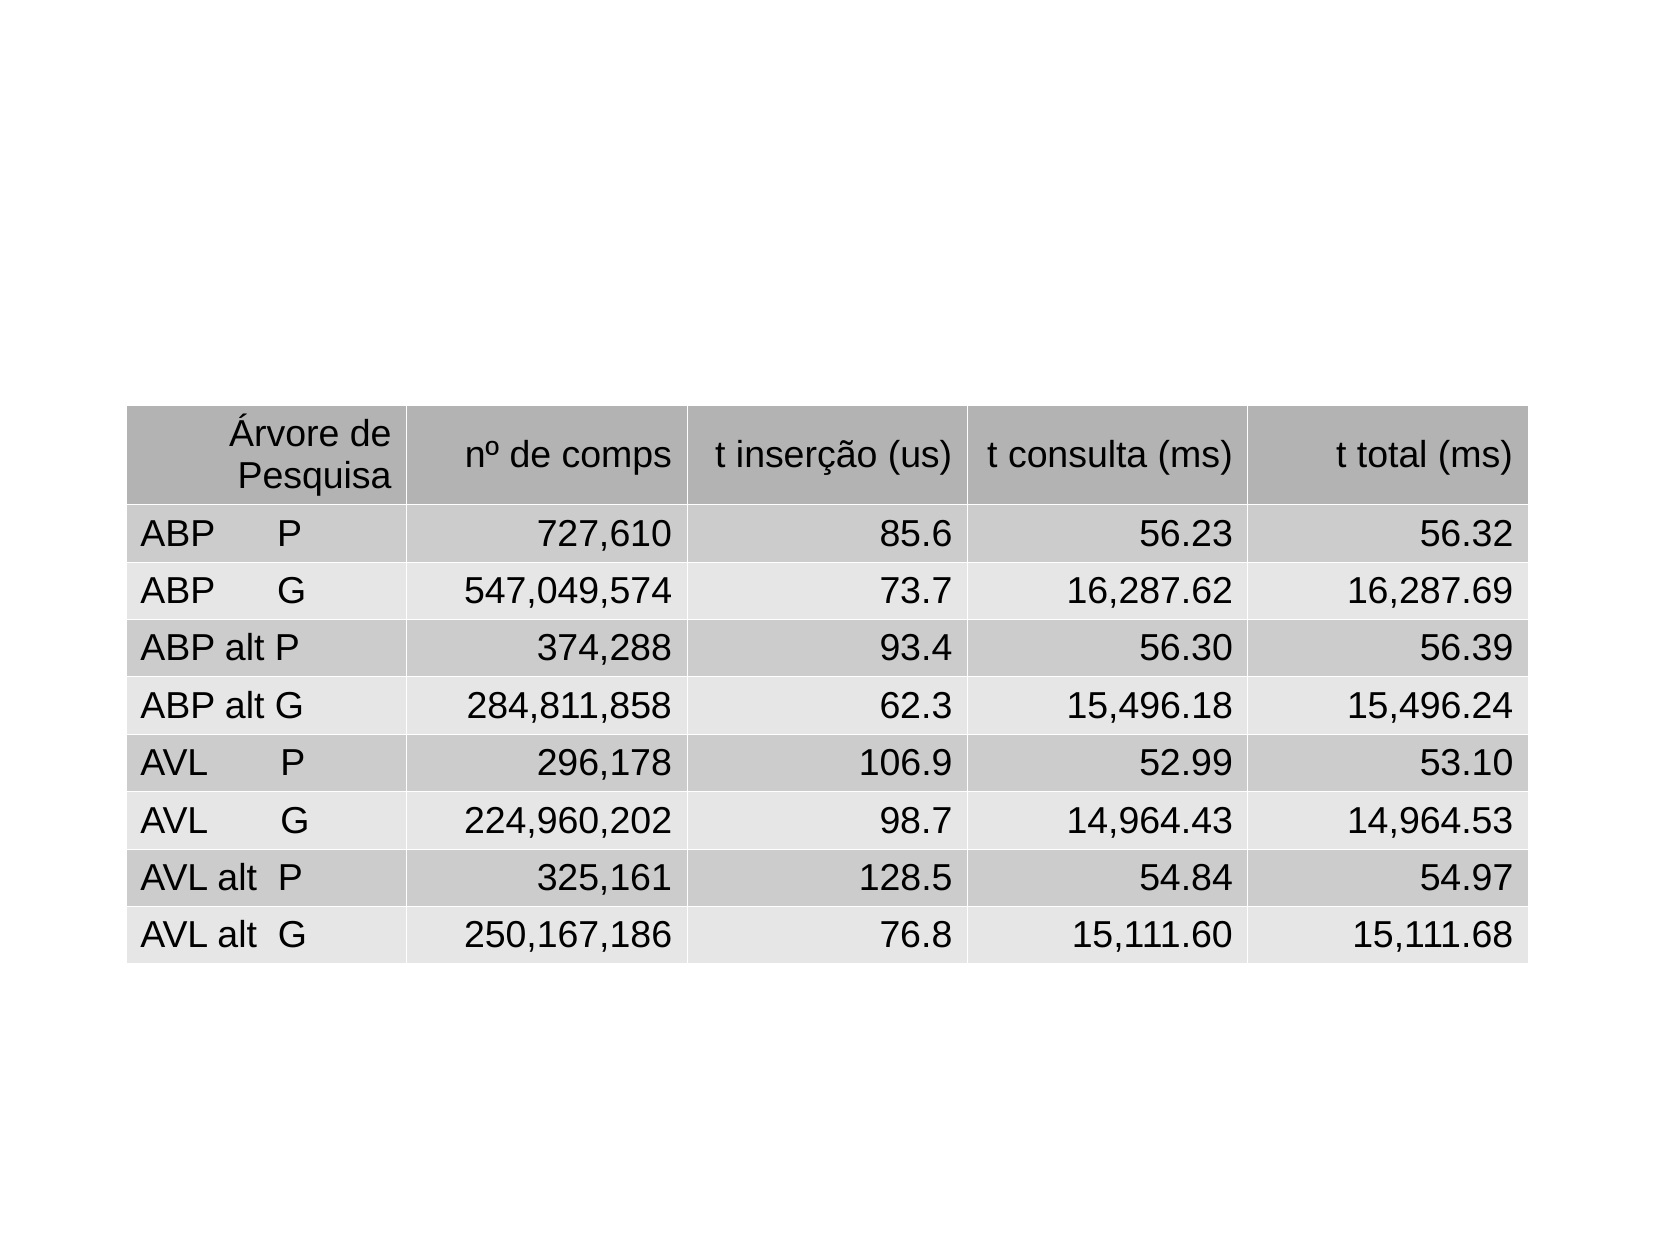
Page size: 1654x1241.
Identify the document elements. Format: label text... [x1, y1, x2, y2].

table_cell 296,178 [407, 735, 687, 791]
table_cell 56.23 [968, 505, 1247, 562]
table_cell ABP alt P [127, 620, 406, 676]
table_cell 106.9 [688, 735, 967, 791]
table_cell 98.7 [688, 792, 967, 849]
table_cell 15,496.18 [968, 677, 1247, 734]
table_cell 128.5 [688, 850, 967, 906]
table_cell 547,049,574 [407, 563, 687, 619]
table_cell 727,610 [407, 505, 687, 562]
table_cell 250,167,186 [407, 907, 687, 963]
table_cell 62.3 [688, 677, 967, 734]
table_cell 224,960,202 [407, 792, 687, 849]
table_cell 374,288 [407, 620, 687, 676]
table_cell 15,111.68 [1248, 907, 1528, 963]
table_cell AVL P [127, 735, 406, 791]
table_header t inserção (us) [688, 406, 967, 504]
table_cell 93.4 [688, 620, 967, 676]
table_cell 14,964.43 [968, 792, 1247, 849]
table_cell 52.99 [968, 735, 1247, 791]
table_header t consulta (ms) [968, 406, 1247, 504]
table_cell AVL alt P [127, 850, 406, 906]
table_cell AVL alt G [127, 907, 406, 963]
table_cell ABP P [127, 505, 406, 562]
table_cell 85.6 [688, 505, 967, 562]
table_header Árvore de Pesquisa [127, 406, 406, 504]
table_header nº de comps [407, 406, 687, 504]
table_cell 14,964.53 [1248, 792, 1528, 849]
table_cell 16,287.69 [1248, 563, 1528, 619]
table_cell 284,811,858 [407, 677, 687, 734]
table_cell 15,111.60 [968, 907, 1247, 963]
table_cell 325,161 [407, 850, 687, 906]
table_cell 16,287.62 [968, 563, 1247, 619]
table_cell 53.10 [1248, 735, 1528, 791]
table_cell 56.30 [968, 620, 1247, 676]
table_cell AVL G [127, 792, 406, 849]
table_cell 54.84 [968, 850, 1247, 906]
table_header t total (ms) [1248, 406, 1528, 504]
table_cell 56.32 [1248, 505, 1528, 562]
table_cell ABP alt G [127, 677, 406, 734]
table_cell ABP G [127, 563, 406, 619]
table_cell 15,496.24 [1248, 677, 1528, 734]
table_cell 73.7 [688, 563, 967, 619]
table_cell 54.97 [1248, 850, 1528, 906]
table_cell 76.8 [688, 907, 967, 963]
table_cell 56.39 [1248, 620, 1528, 676]
